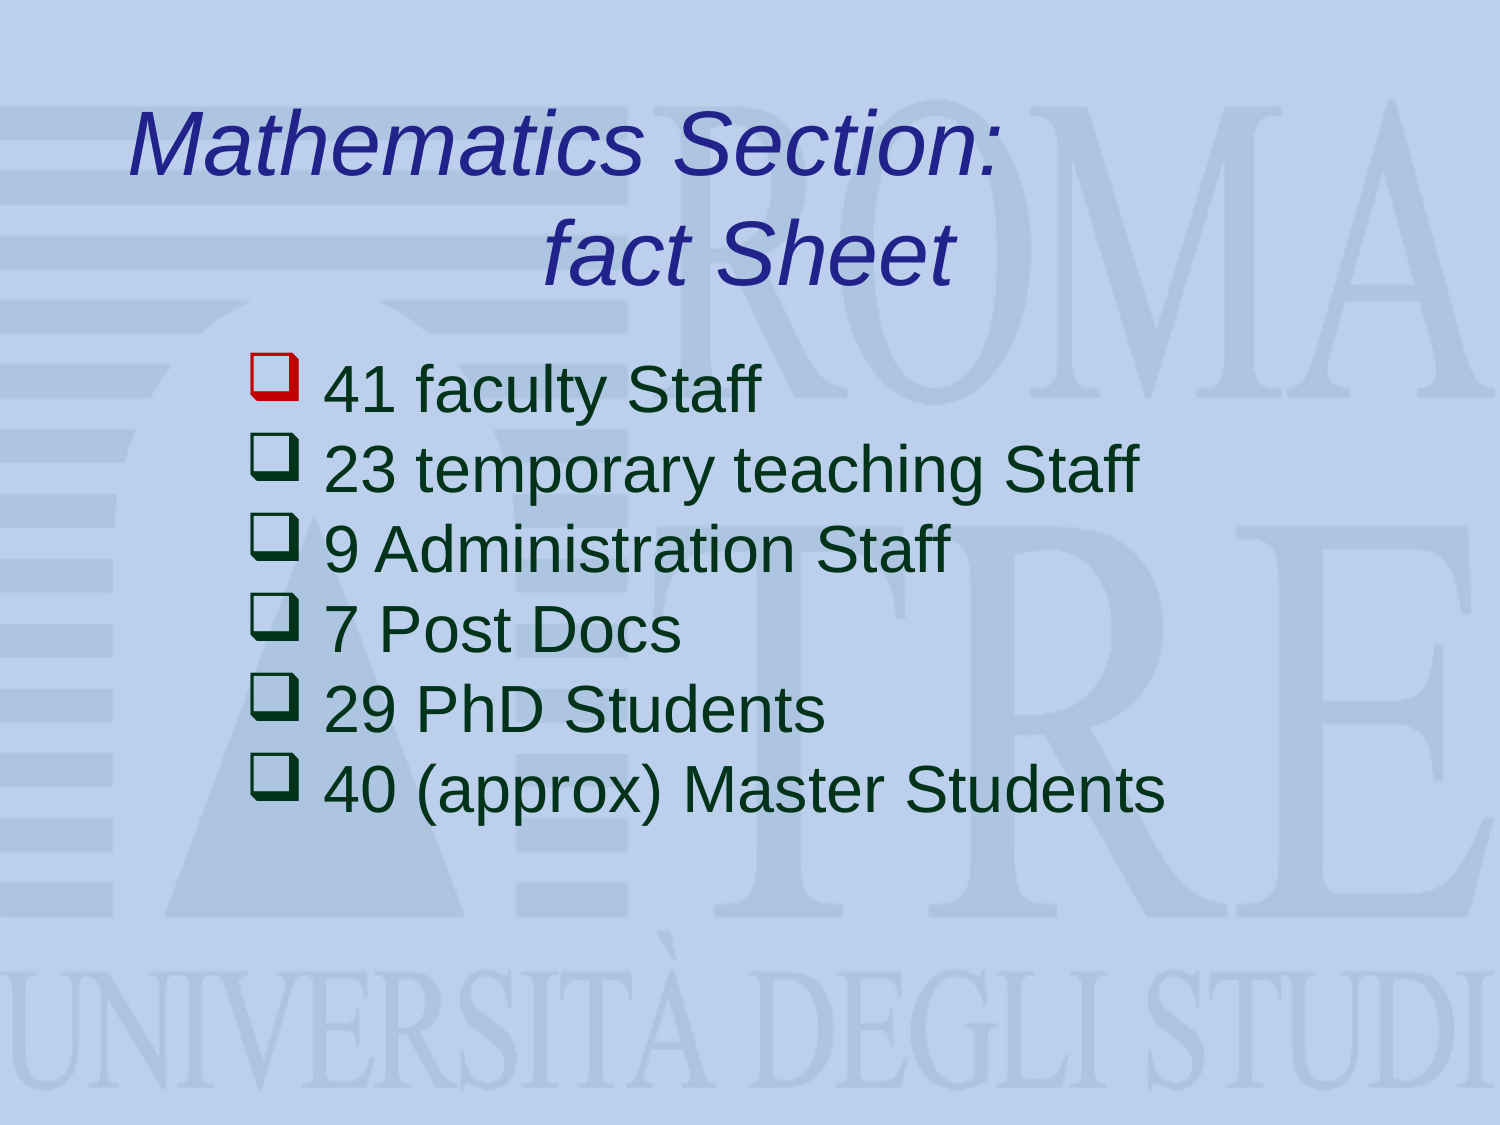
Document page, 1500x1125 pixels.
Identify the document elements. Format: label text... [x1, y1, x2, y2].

text_box Mathematics Section: fact Sheet [112, 76, 1387, 311]
text_box 41 faculty Staff 23 temporary teaching Staff 9 Administration Staff 7 Post Docs 29 PhD Students 40 (approx) Master Students [230, 338, 1258, 966]
picture [0, 0, 1500, 1125]
